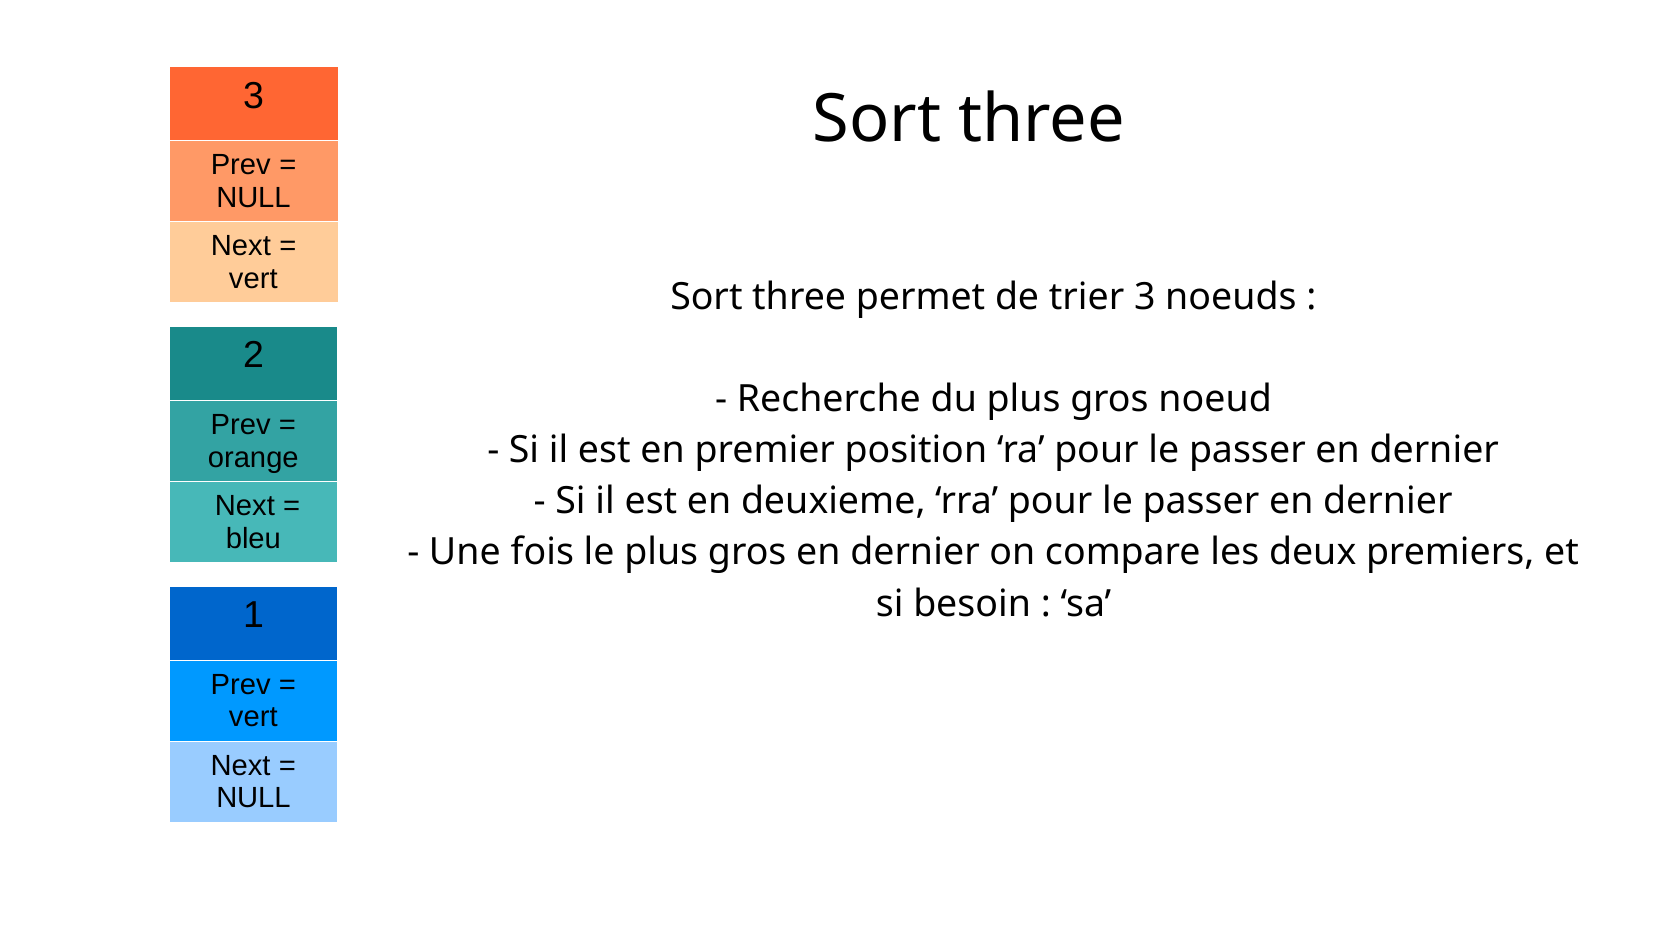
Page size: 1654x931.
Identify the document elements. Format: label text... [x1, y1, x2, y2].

table_cell Prev = vert [170, 661, 337, 741]
table_header 1 [170, 587, 337, 660]
table_cell Prev = orange [170, 401, 337, 481]
table_header 2 [170, 327, 337, 400]
table_cell Next = vert [170, 222, 338, 302]
text_box Sort three permet de trier 3 noeuds : - Recherche du plus gros noeud - Si il est en premier position ‘ra’ pour le passer en dernier - Si il est en deuxieme, ‘rra’ pour le passer en dernier - Une fois le plus gros en dernier on compare les deux premiers, et si besoin : ‘sa’ [375, 262, 1613, 713]
table_header 3 [170, 67, 338, 140]
title Sort three [225, 37, 1654, 193]
table_cell Prev = NULL [170, 141, 338, 221]
table_cell Next = NULL [170, 742, 337, 822]
table_cell Next = bleu [170, 482, 337, 562]
